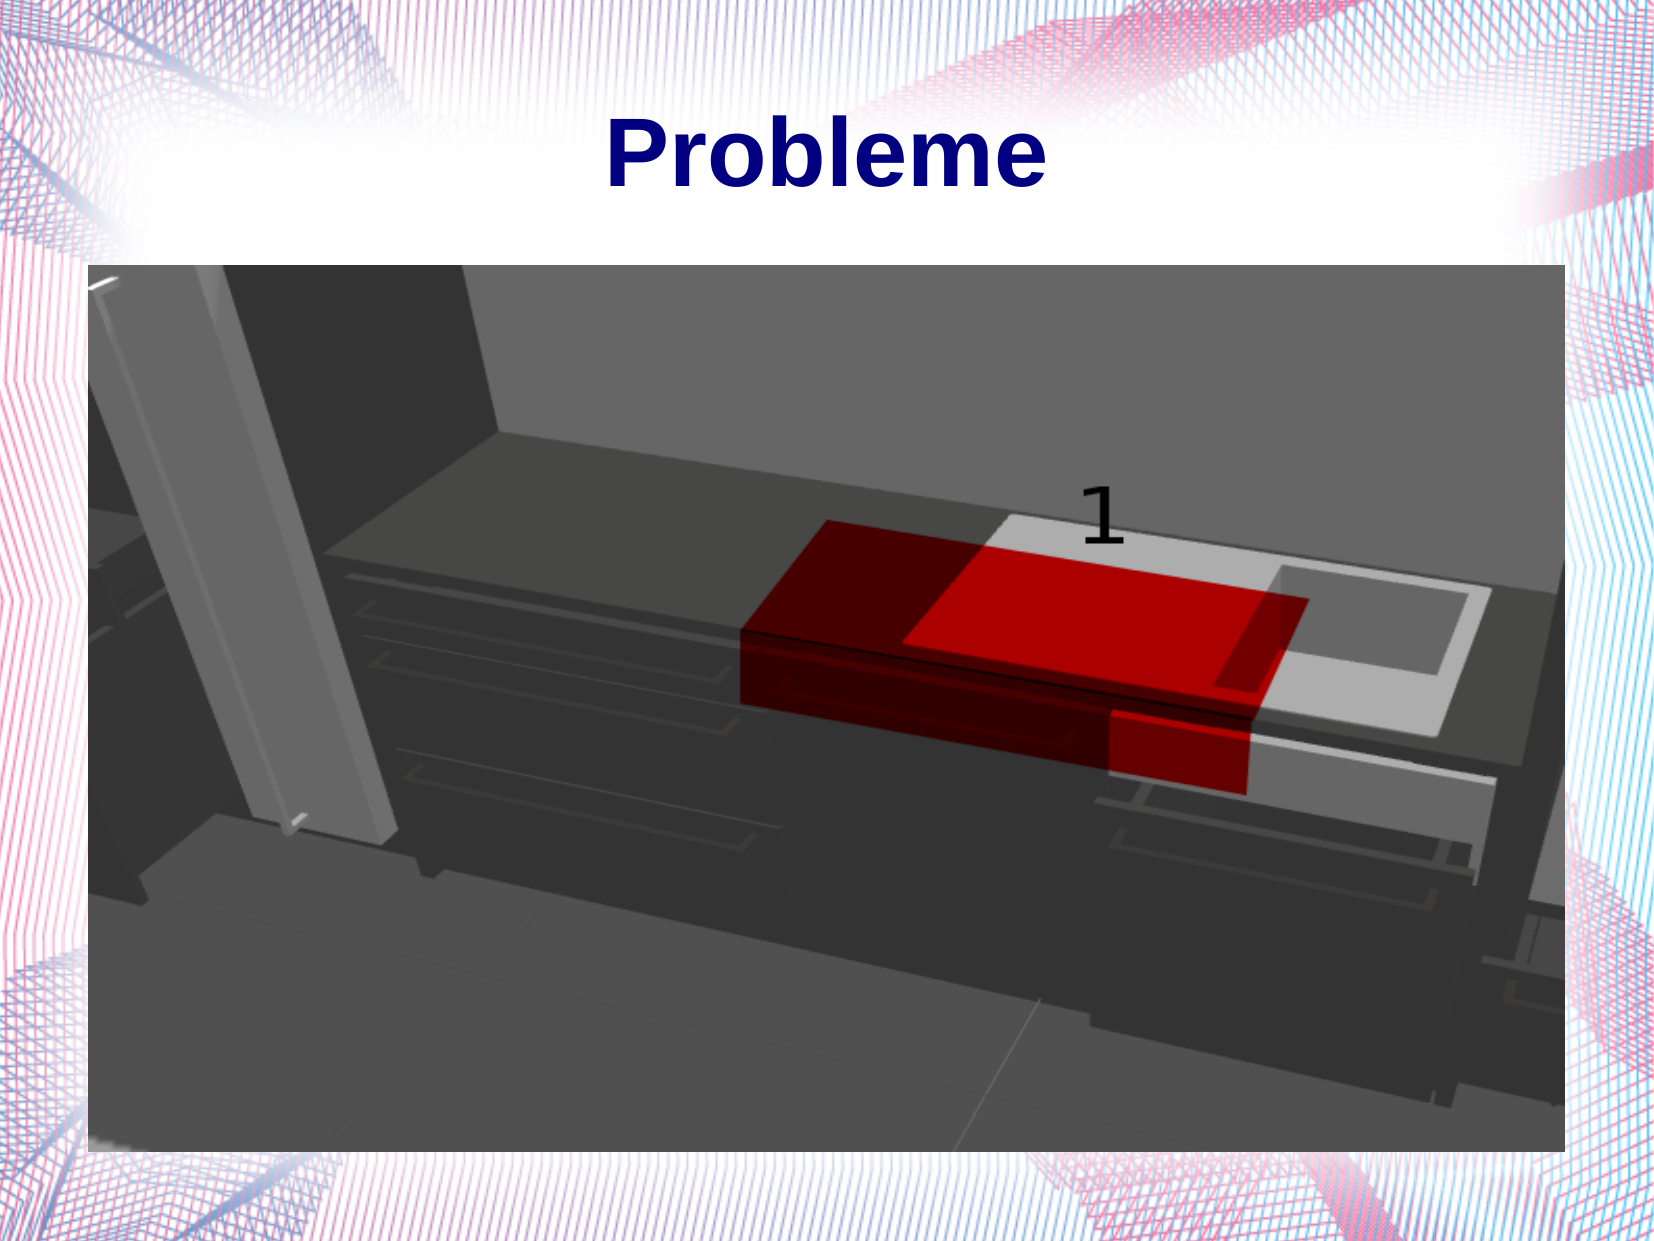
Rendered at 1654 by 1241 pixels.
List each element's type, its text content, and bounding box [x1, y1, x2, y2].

title Probleme [82, 49, 1571, 257]
picture [0, 0, 1654, 1241]
